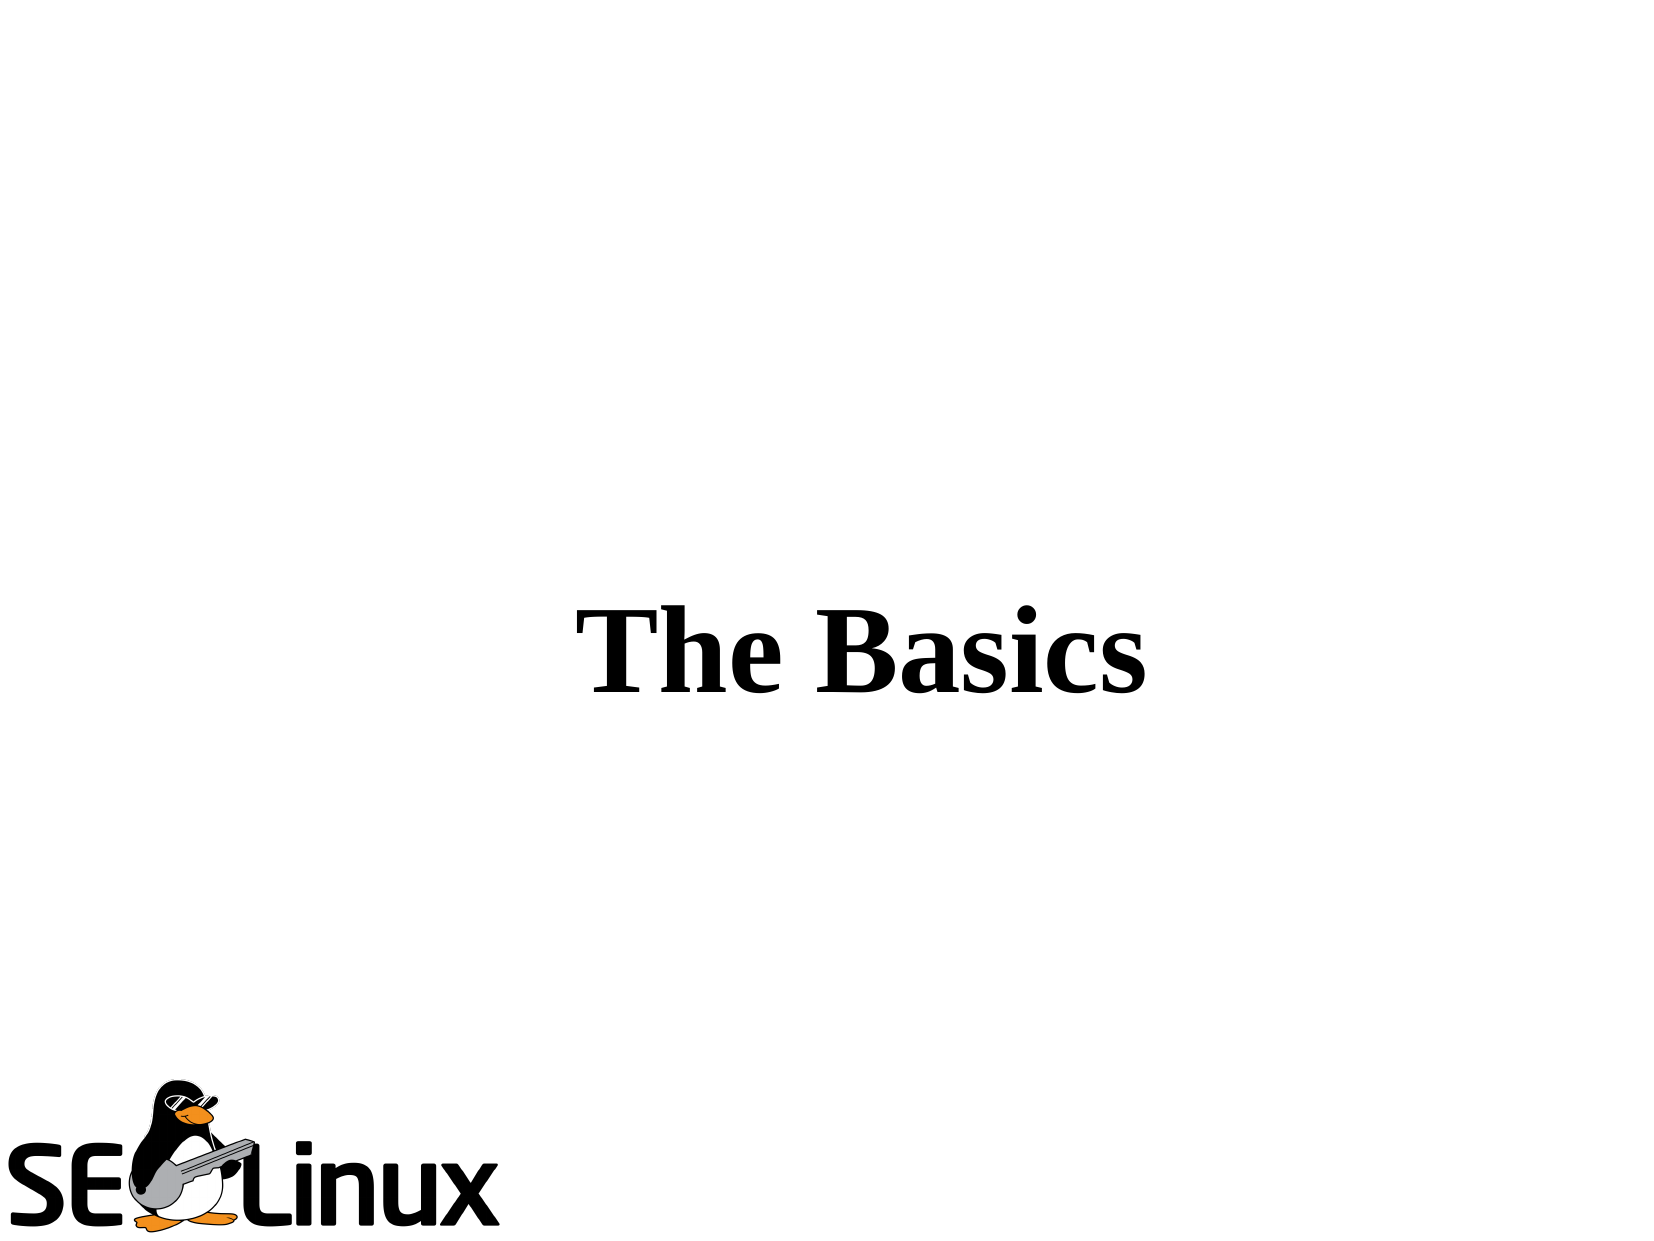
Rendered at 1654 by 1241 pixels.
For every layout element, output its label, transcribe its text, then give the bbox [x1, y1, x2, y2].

list The Basics [82, 290, 1571, 1010]
picture [0, 919, 526, 1241]
